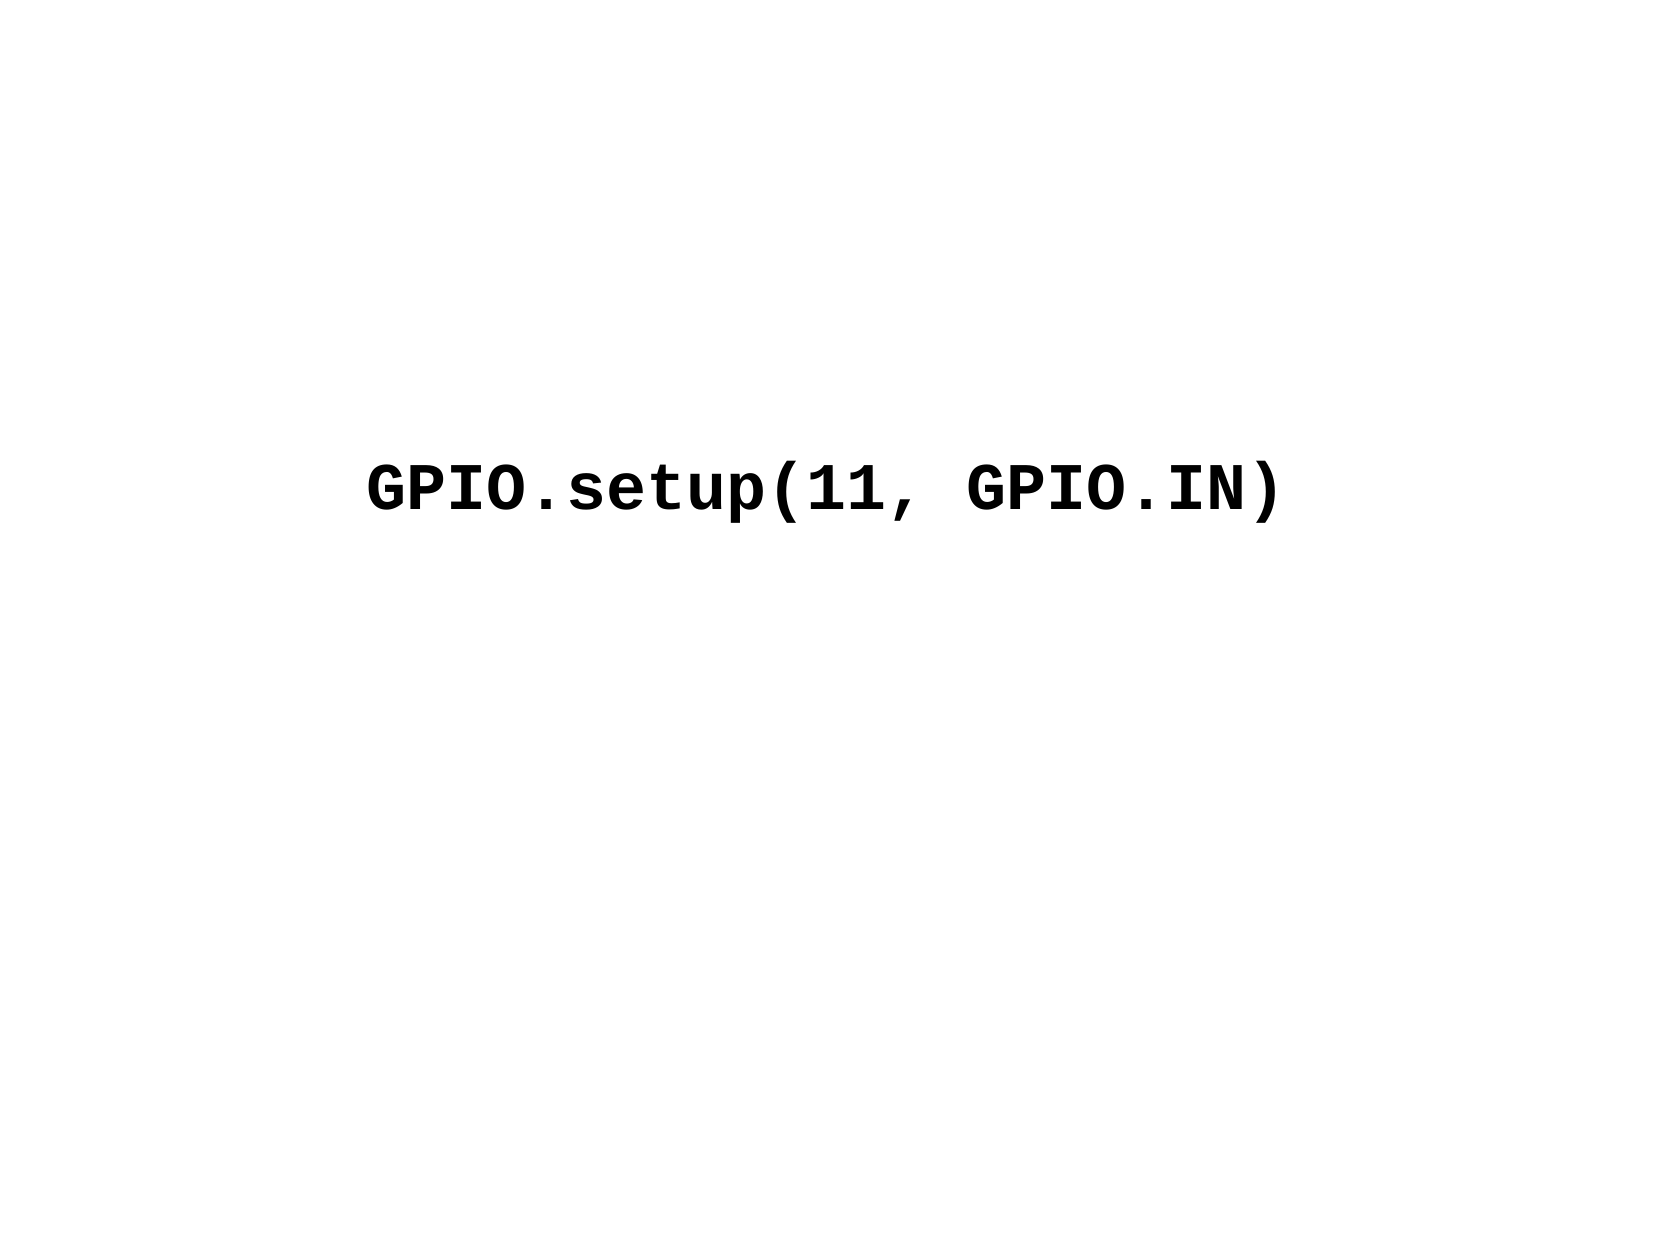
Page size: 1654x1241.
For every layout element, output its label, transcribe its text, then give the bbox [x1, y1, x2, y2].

subtitle GPIO.setup(11, GPIO.IN) [82, 49, 1571, 1010]
